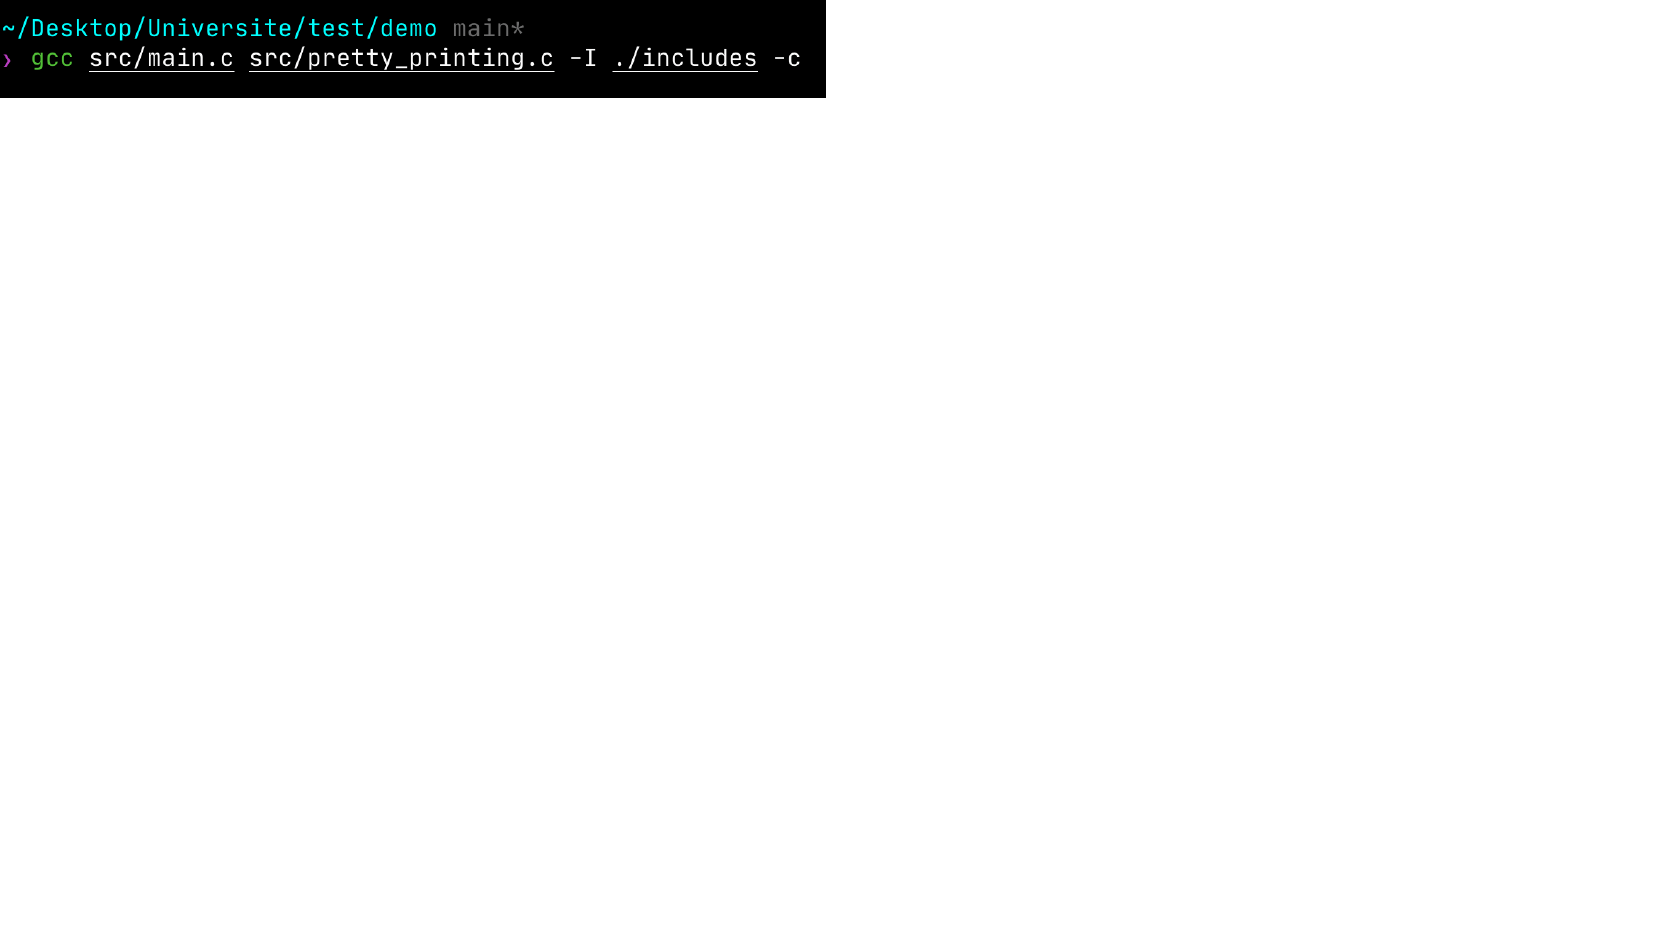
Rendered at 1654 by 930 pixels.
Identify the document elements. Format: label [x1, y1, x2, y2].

picture [0, 0, 826, 98]
